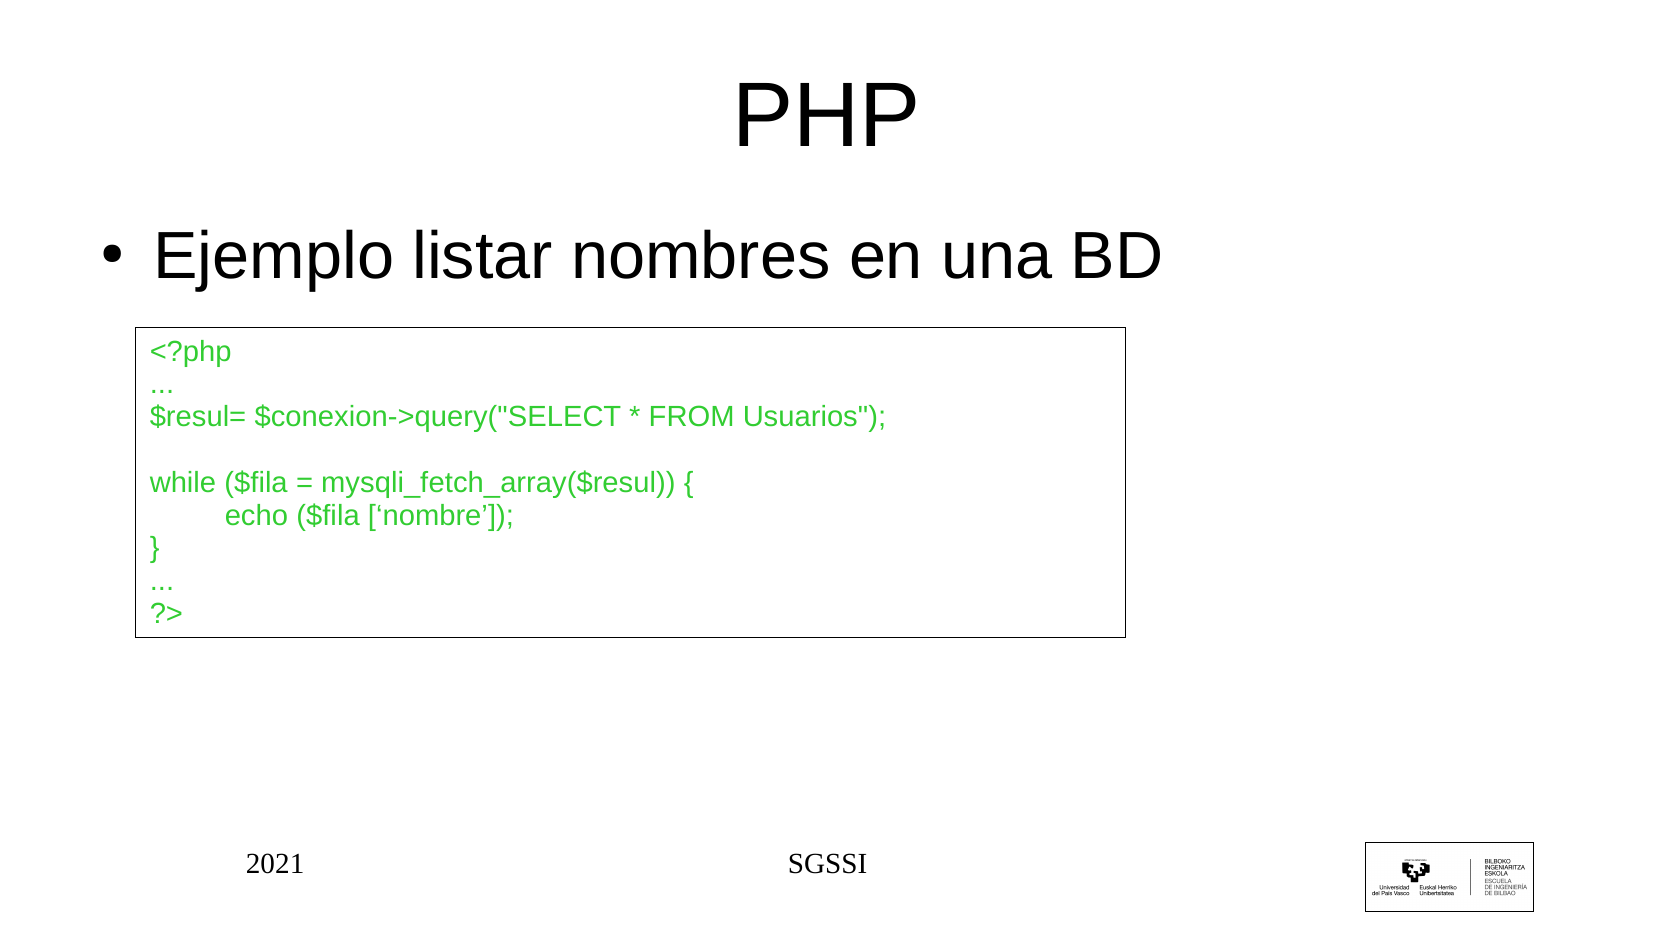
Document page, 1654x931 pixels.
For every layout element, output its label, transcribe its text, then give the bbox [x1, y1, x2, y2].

list Ejemplo listar nombres en una BD [82, 217, 1456, 301]
picture [1366, 843, 1533, 911]
text_box <?php ... $resul= $conexion->query("SELECT * FROM Usuarios"); while ($fila = mysqli_fetch_array($resul)) { echo ($fila [‘nombre’]); } ... ?> [135, 327, 1126, 638]
title PHP [82, 37, 1571, 193]
